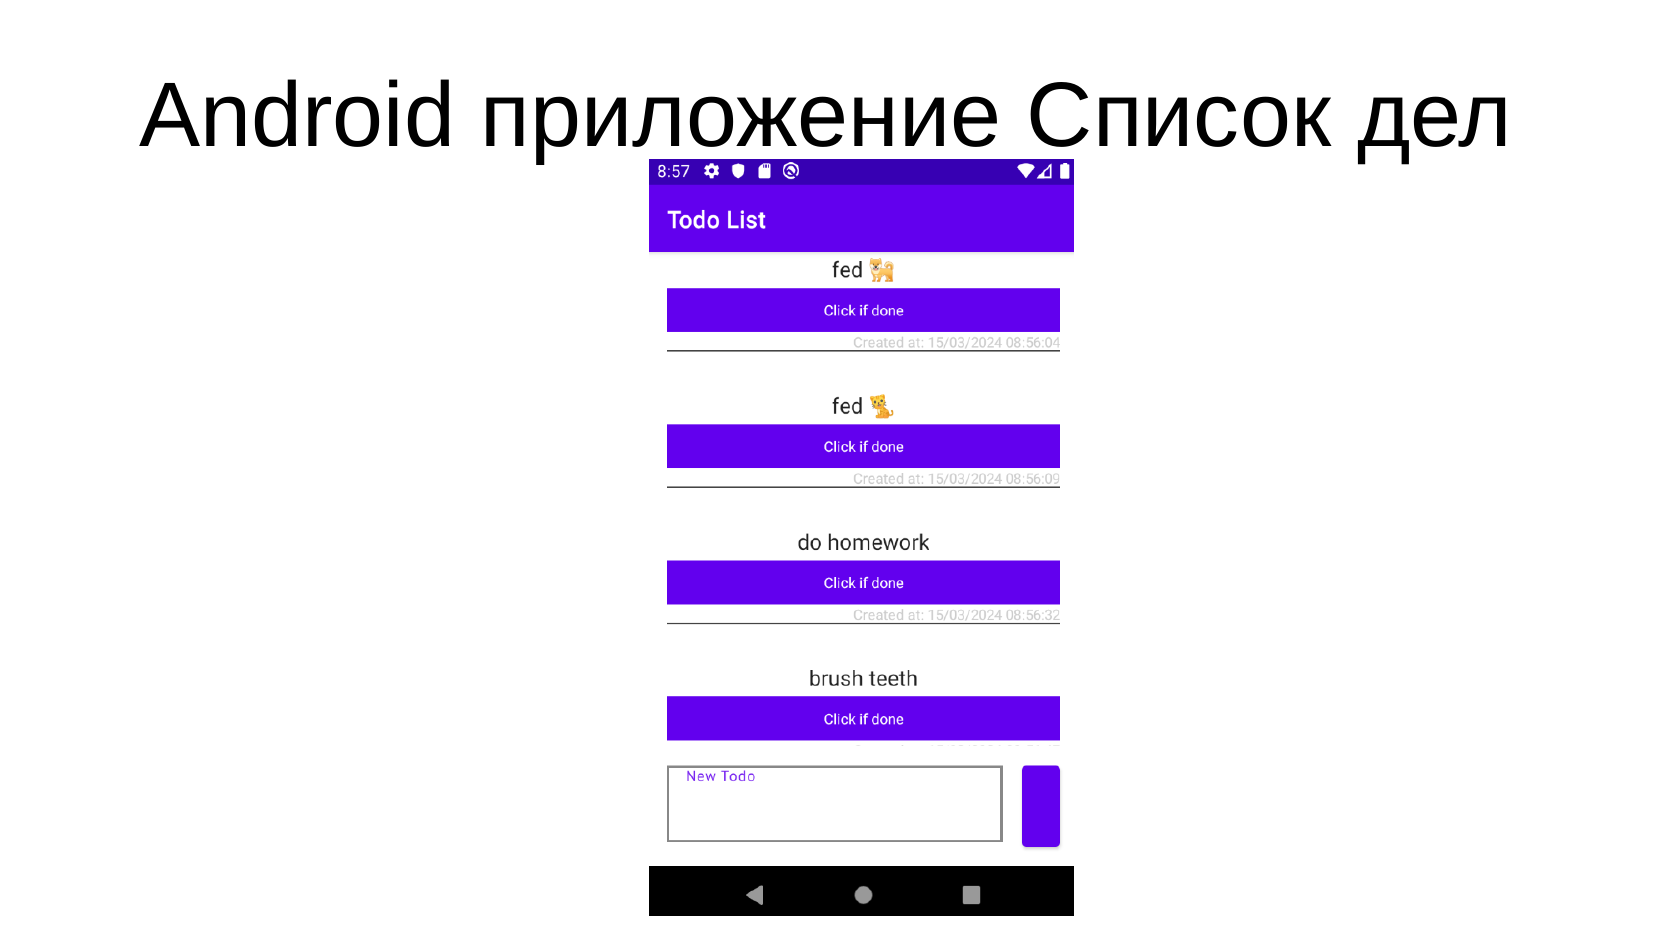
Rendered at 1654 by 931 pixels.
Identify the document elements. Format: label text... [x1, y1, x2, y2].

title Android приложение Список дел [82, 37, 1571, 193]
picture [649, 159, 1074, 916]
